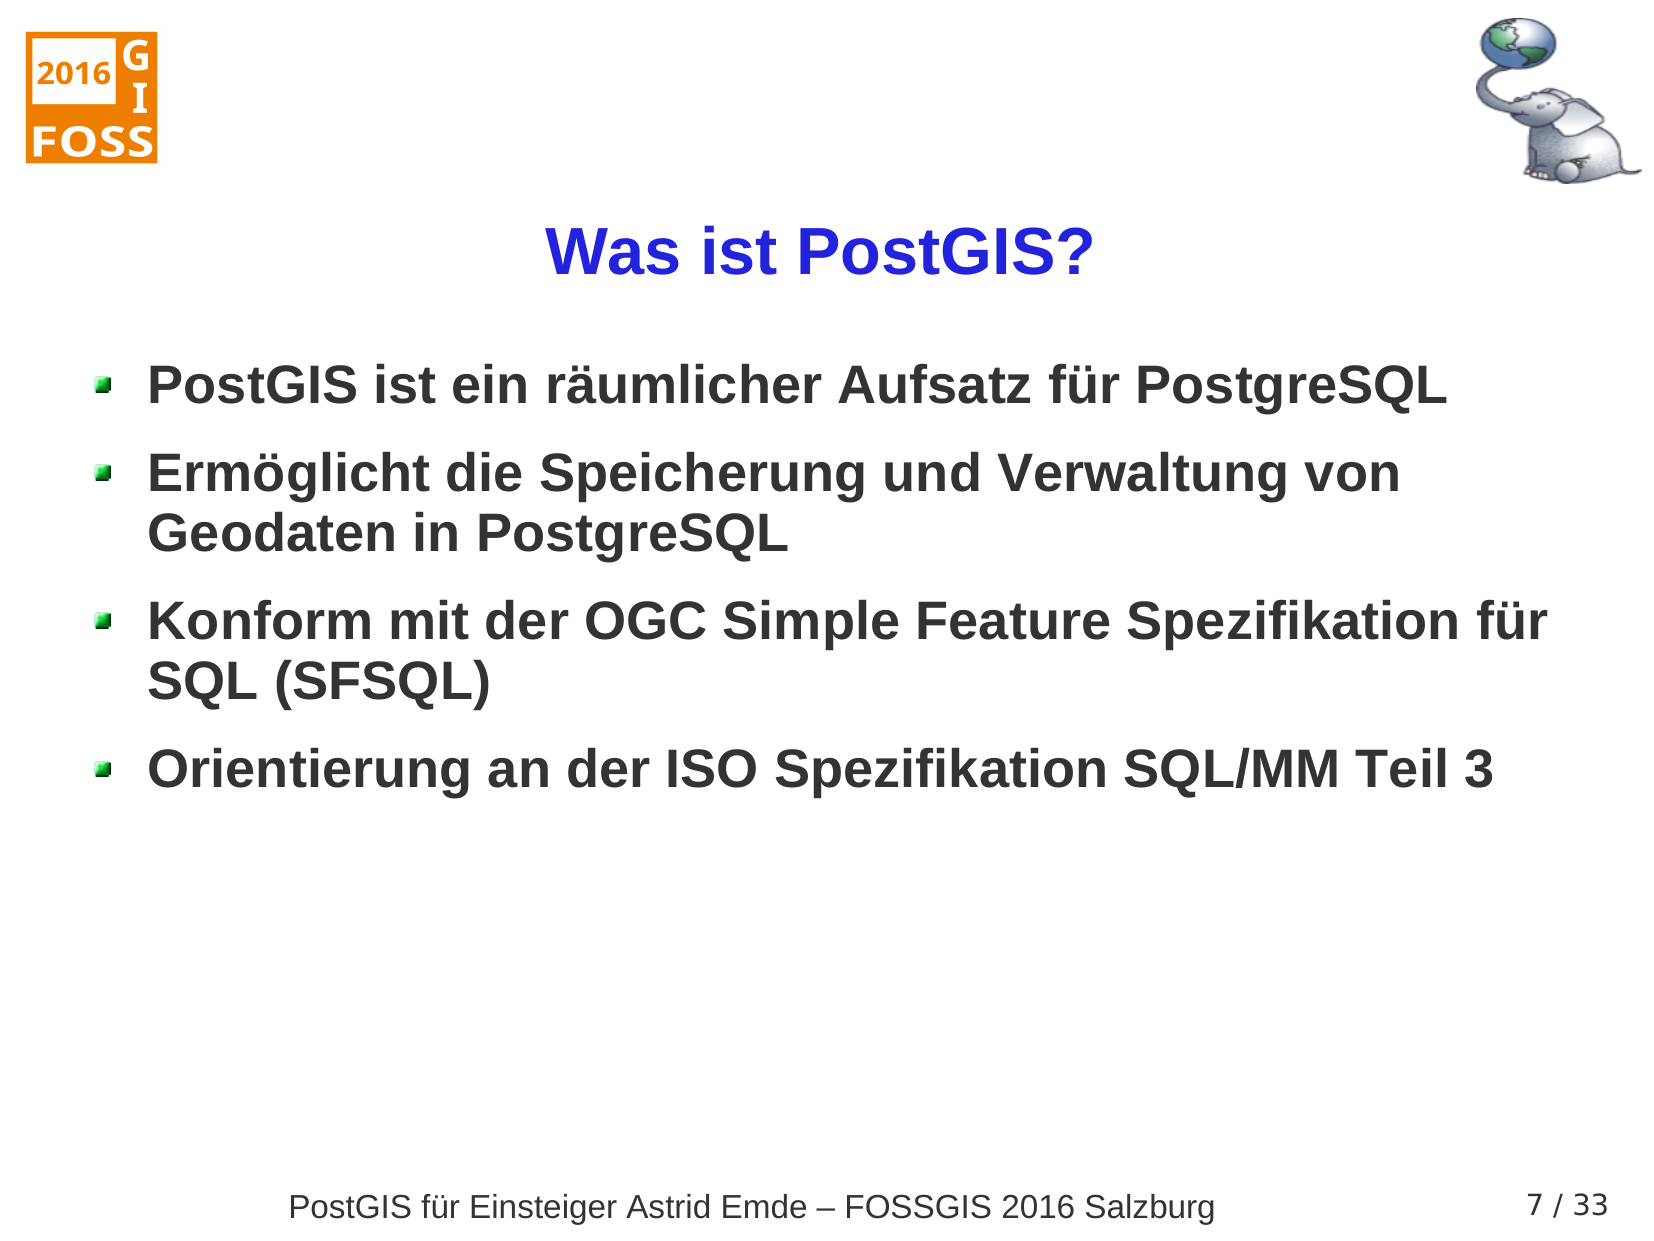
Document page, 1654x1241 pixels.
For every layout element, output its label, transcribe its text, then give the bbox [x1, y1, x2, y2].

picture [17, 23, 166, 172]
picture [1476, 18, 1642, 184]
list PostGIS ist ein räumlicher Aufsatz für PostgreSQL Ermöglicht die Speicherung und Verwaltung von Geodaten in PostgreSQL Konform mit der OGC Simple Feature Spezifikation für SQL (SFSQL) Orientierung an der ISO Spezifikation SQL/MM Teil 3 [76, 354, 1565, 1173]
title Was ist PostGIS? [76, 177, 1565, 325]
